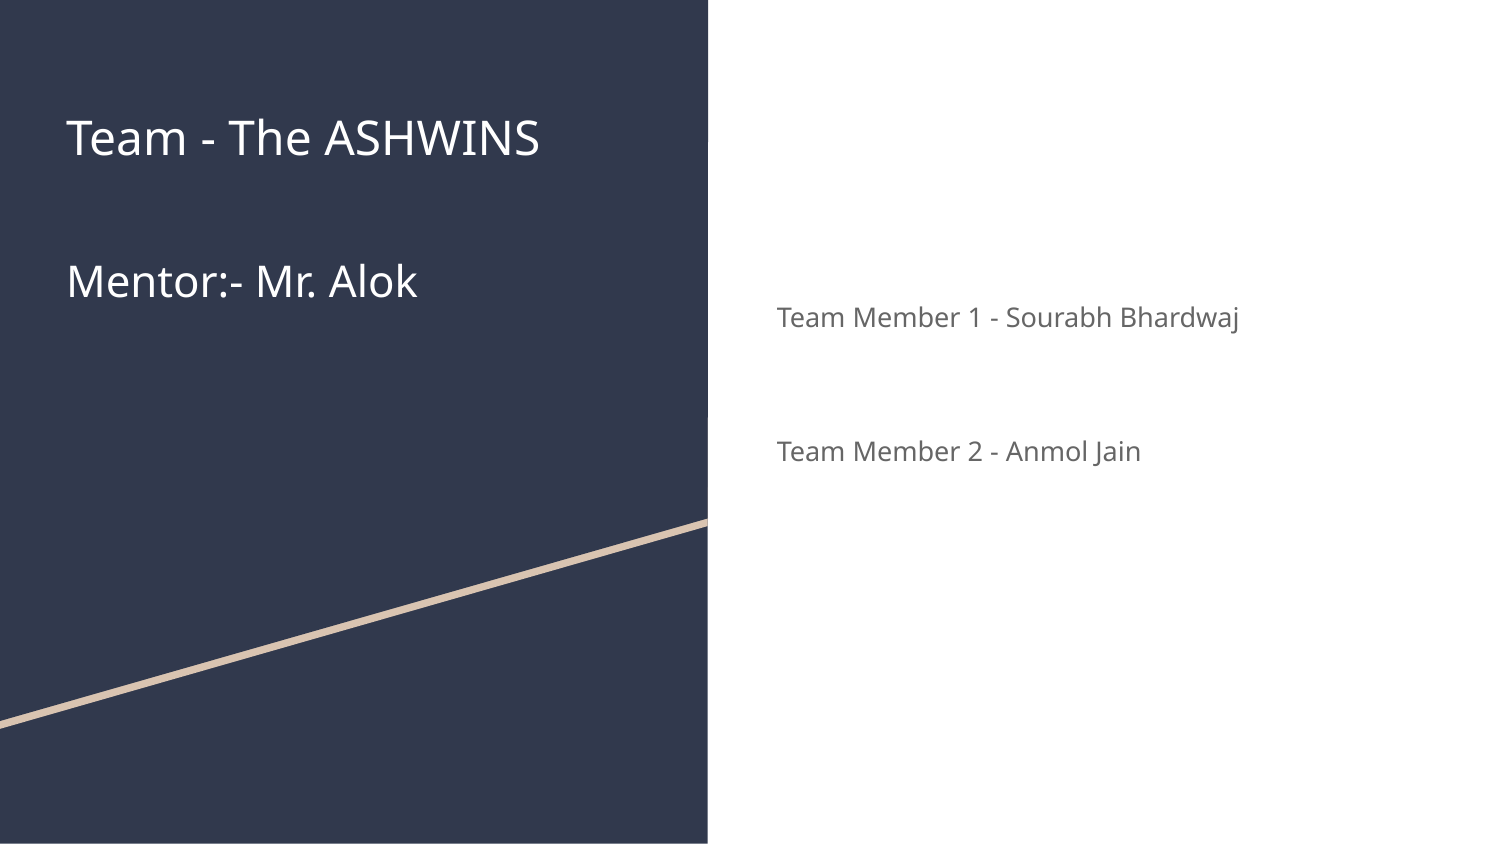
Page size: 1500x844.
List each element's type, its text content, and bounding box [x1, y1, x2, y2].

title Team - The ASHWINS Mentor:- Mr. Alok [51, 82, 660, 494]
list Team Member 1 - Sourabh Bhardwaj Team Member 2 - Anmol Jain [761, 82, 1446, 755]
